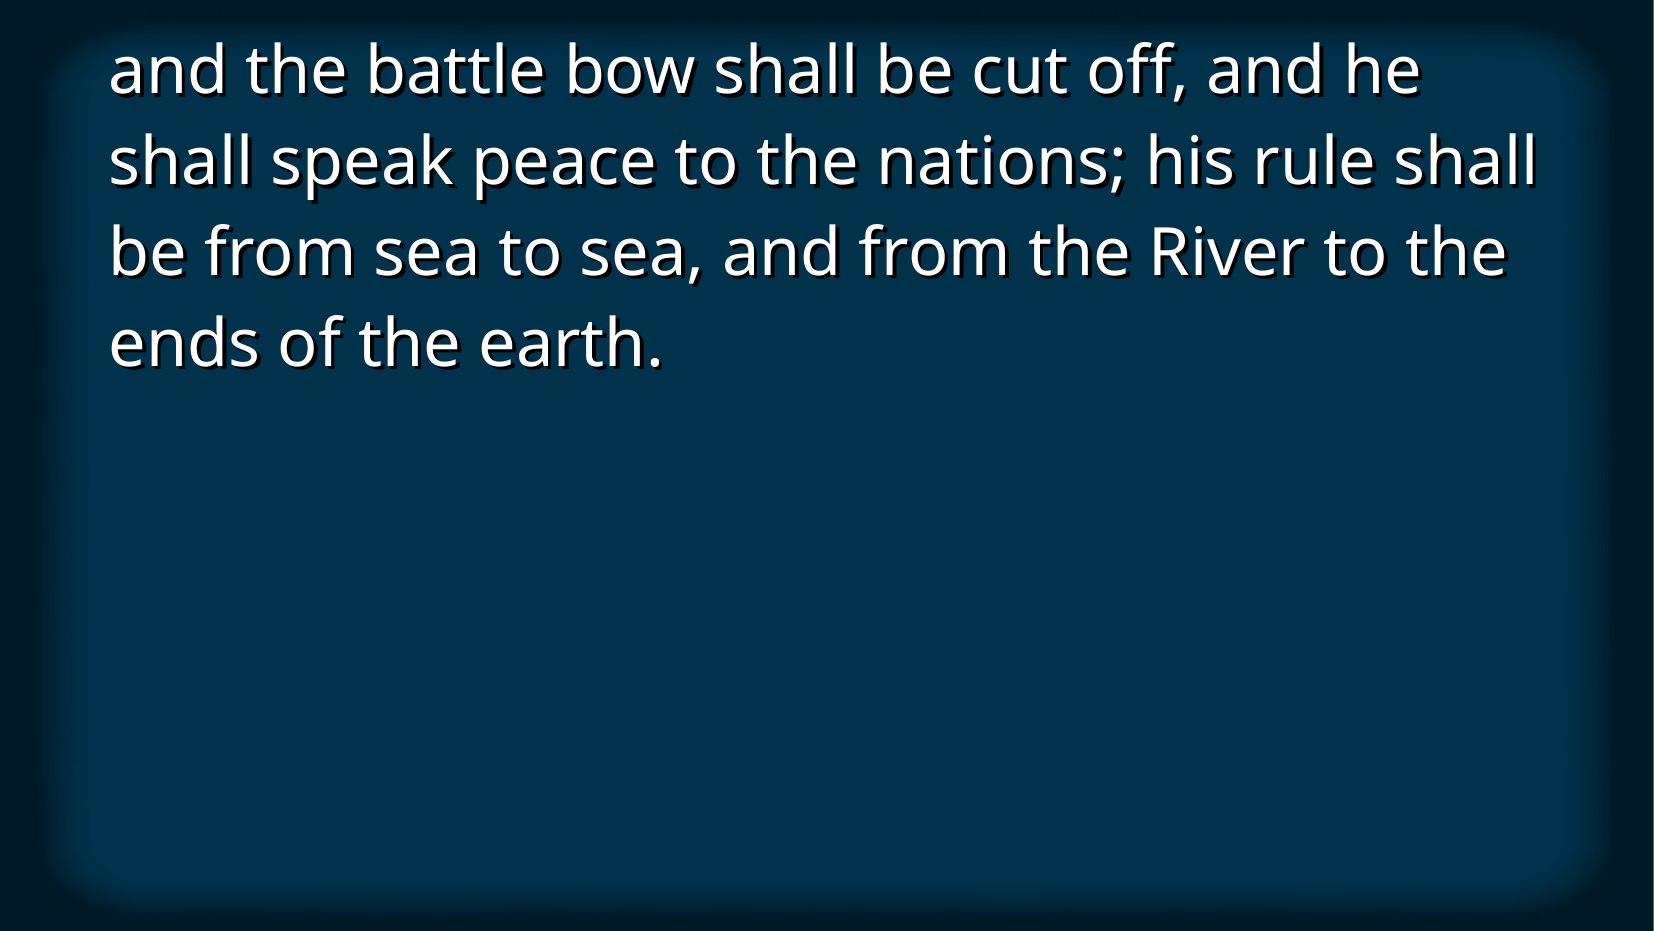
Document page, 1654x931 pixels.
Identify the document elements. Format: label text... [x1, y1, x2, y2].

picture [0, 0, 1654, 931]
text_box and the battle bow shall be cut off, and he shall speak peace to the nations; his rule shall be from sea to sea, and from the River to the ends of the earth. [75, 15, 1591, 385]
